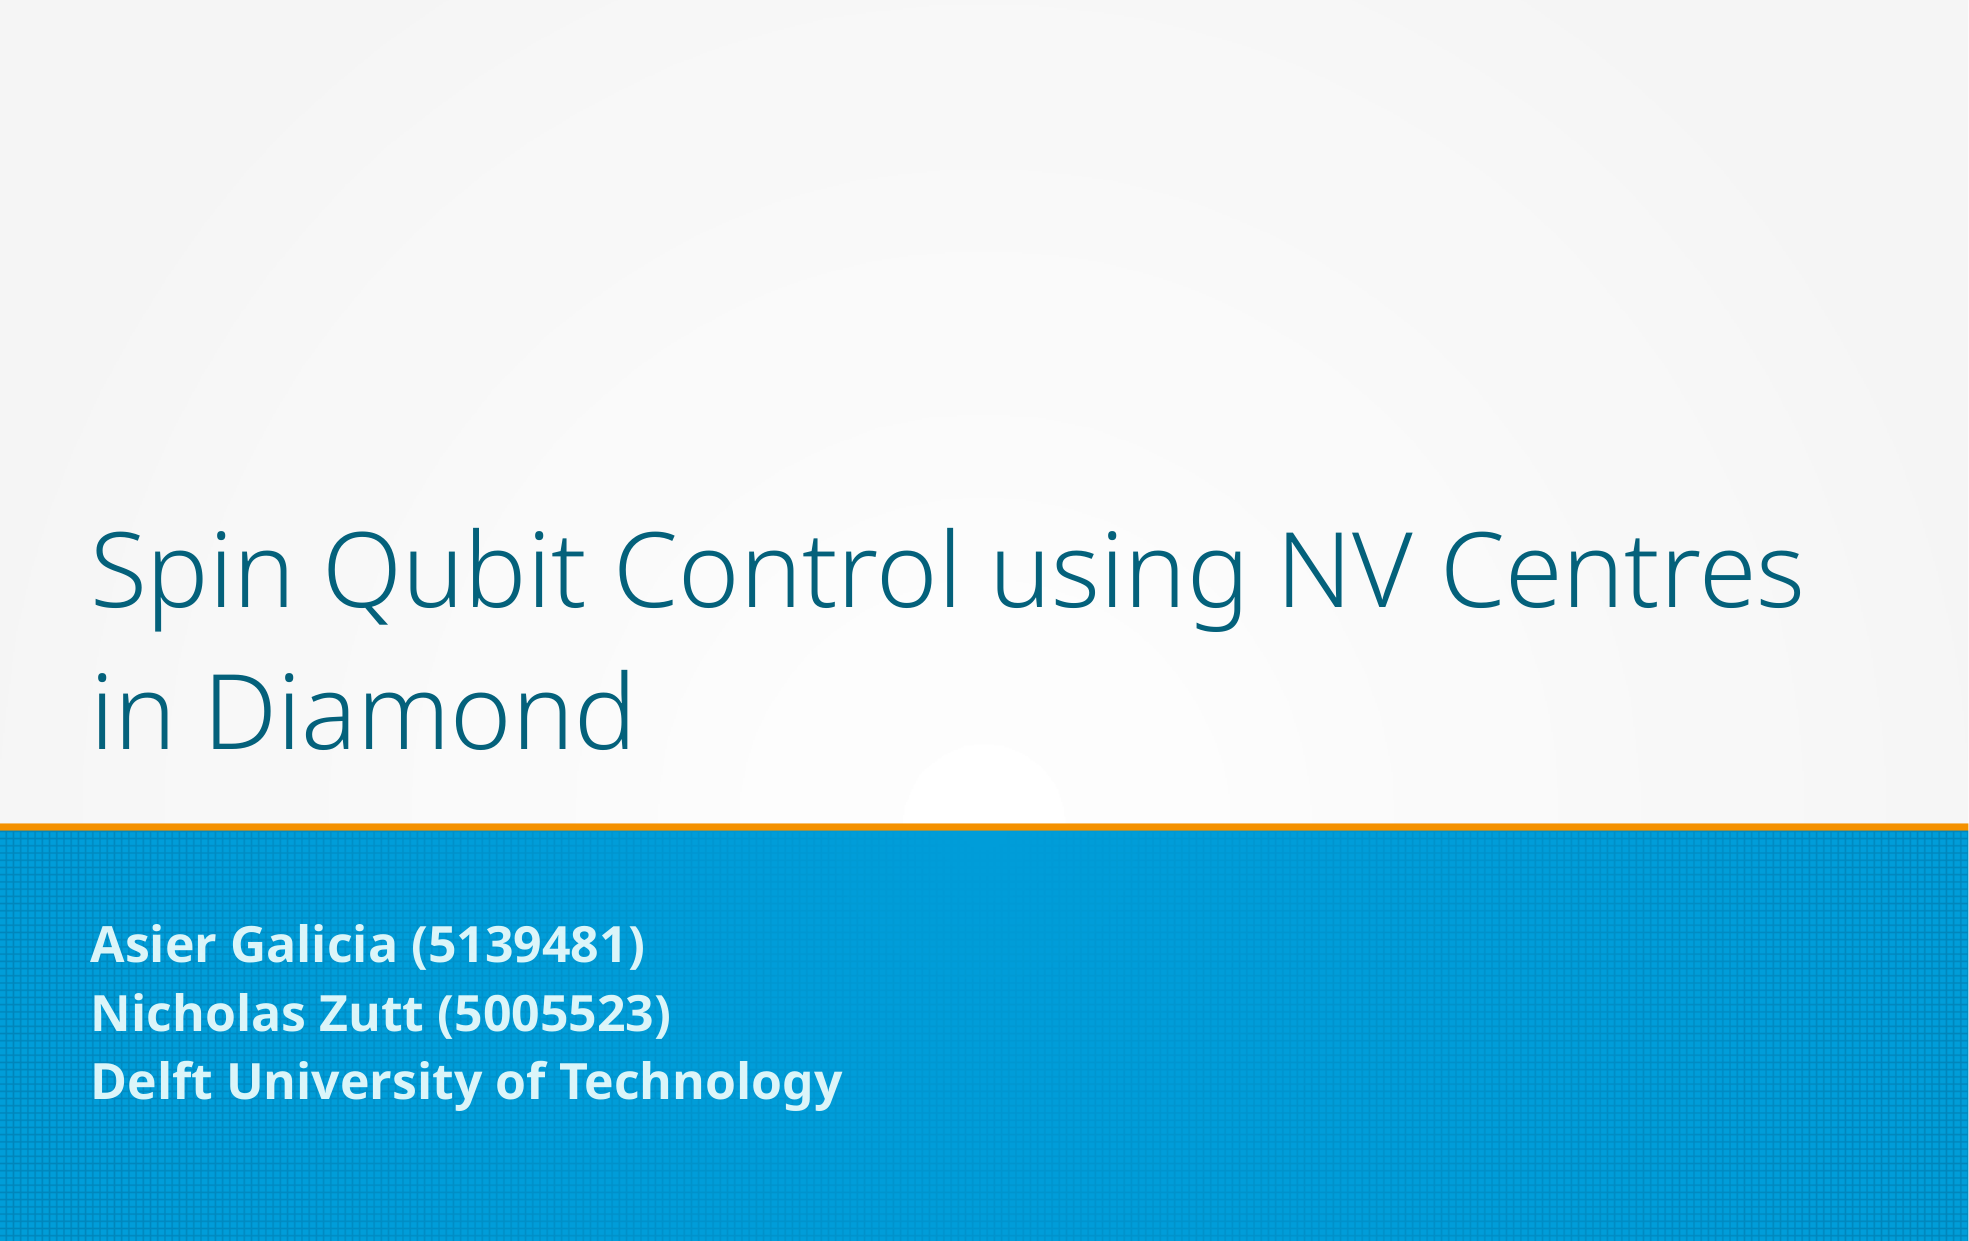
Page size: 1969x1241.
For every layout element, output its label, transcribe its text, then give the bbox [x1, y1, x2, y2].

title Spin Qubit Control using NV Centres in Diamond [90, 49, 1862, 781]
subtitle Asier Galicia (5139481) Nicholas Zutt (5005523) Delft University of Technology [90, 909, 1861, 1111]
picture [0, 0, 1969, 830]
